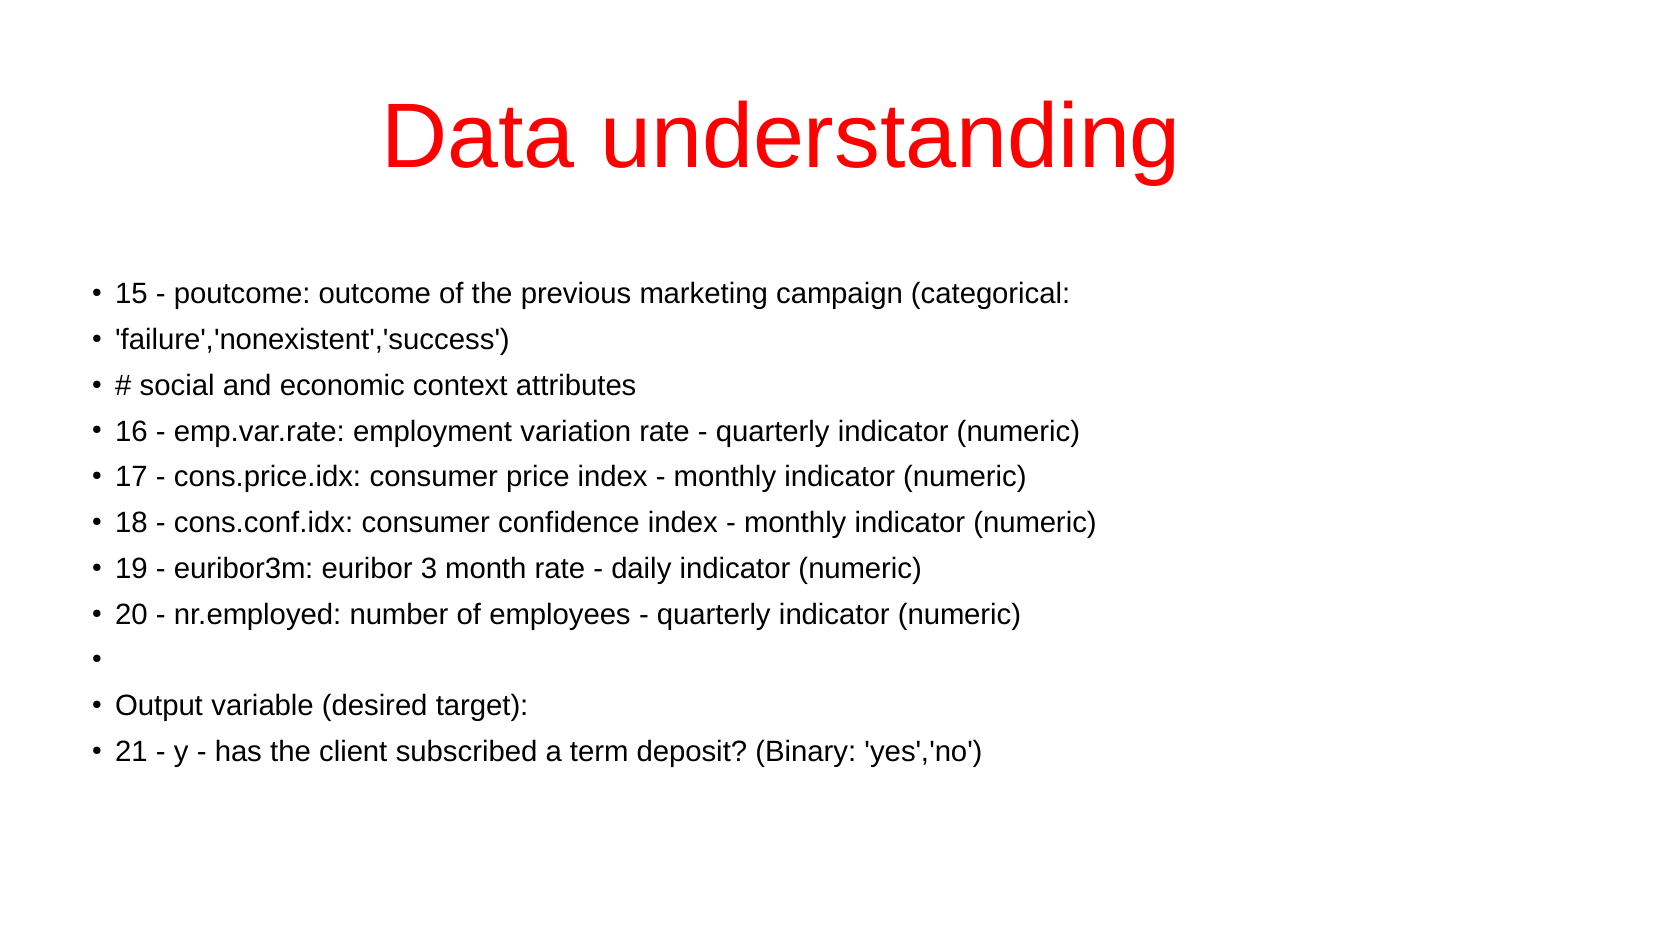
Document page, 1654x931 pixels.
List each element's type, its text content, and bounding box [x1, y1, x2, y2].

title Data understanding [37, 84, 1526, 188]
list 15 - poutcome: outcome of the previous marketing campaign (categorical: 'failure','nonexistent','success') # social and economic context attributes 16 - emp.var.rate: employment variation rate - quarterly indicator (numeric) 17 - cons.price.idx: consumer price index - monthly indicator (numeric) 18 - cons.conf.idx: consumer confidence index - monthly indicator (numeric) 19 - euribor3m: euribor 3 month rate - daily indicator (numeric) 20 - nr.employed: number of employees - quarterly indicator (numeric) Output variable (desired target): 21 - y - has the client subscribed a term deposit? (Binary: 'yes','no') [84, 231, 1573, 772]
